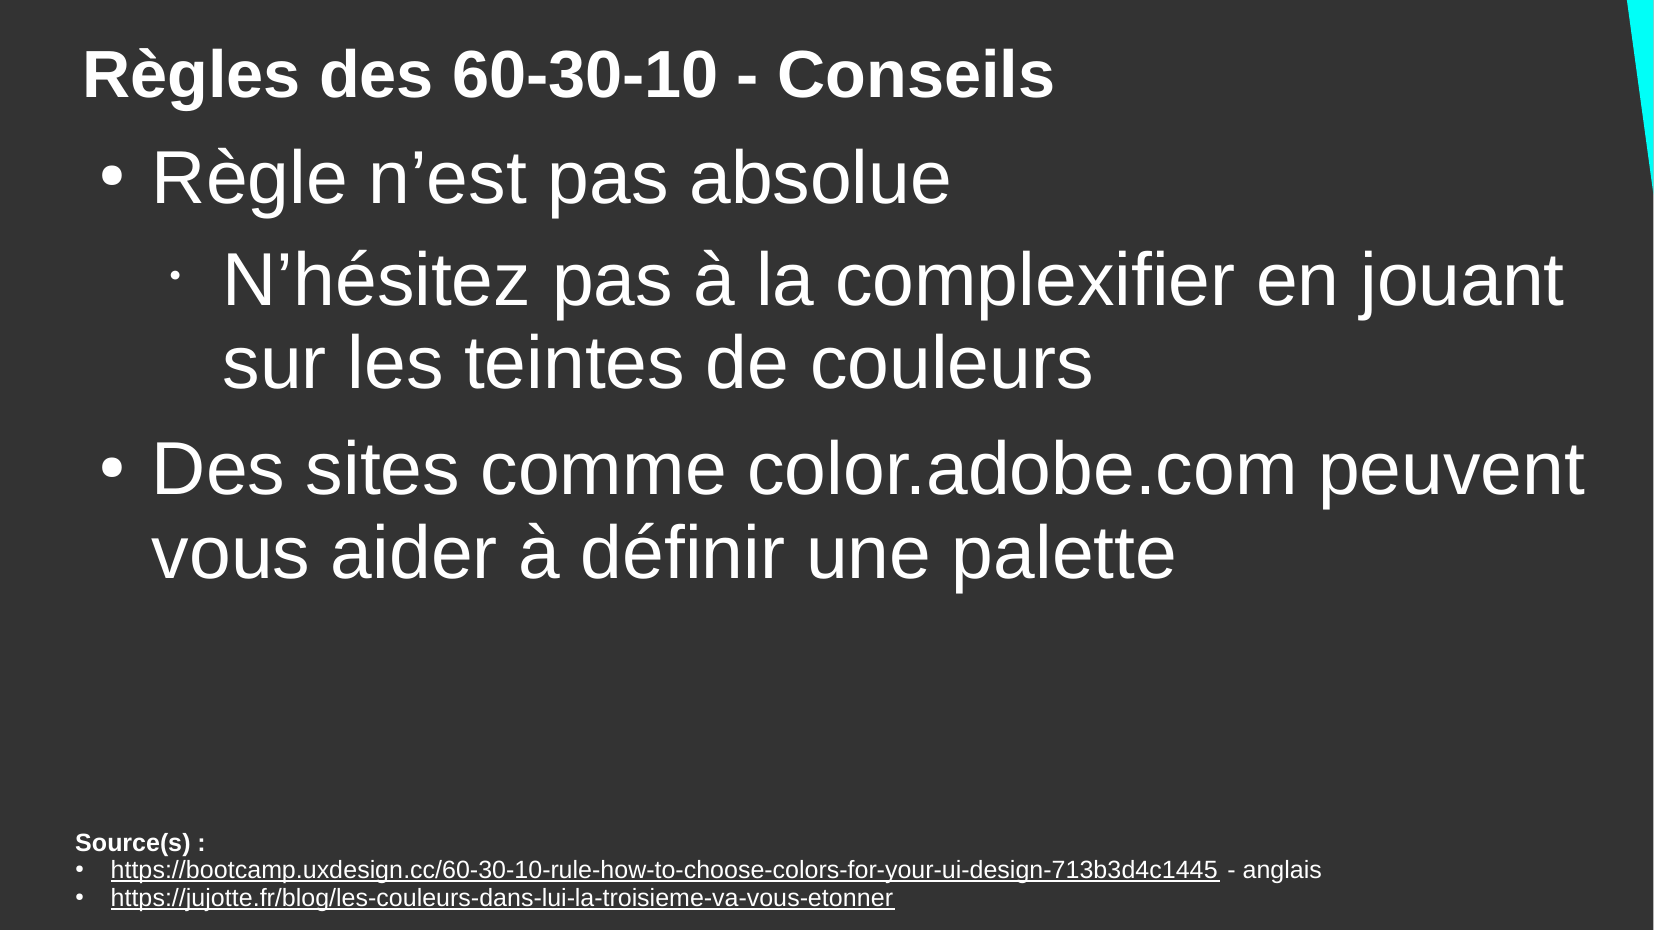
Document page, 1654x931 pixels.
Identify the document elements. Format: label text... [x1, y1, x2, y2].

list Règle n’est pas absolue N’hésitez pas à la complexifier en jouant sur les teintes de couleurs Des sites comme color.adobe.com peuvent vous aider à définir une palette [80, 135, 1620, 804]
text_box Source(s) : https://bootcamp.uxdesign.cc/60-30-10-rule-how-to-choose-colors-for-your-ui-design-713b3d4c1445 - anglais https://jujotte.fr/blog/les-couleurs-dans-lui-la-troisieme-va-vous-etonner [60, 820, 1546, 920]
text_box [1626, 0, 1654, 199]
title Règles des 60-30-10 - Conseils [82, 37, 1571, 114]
